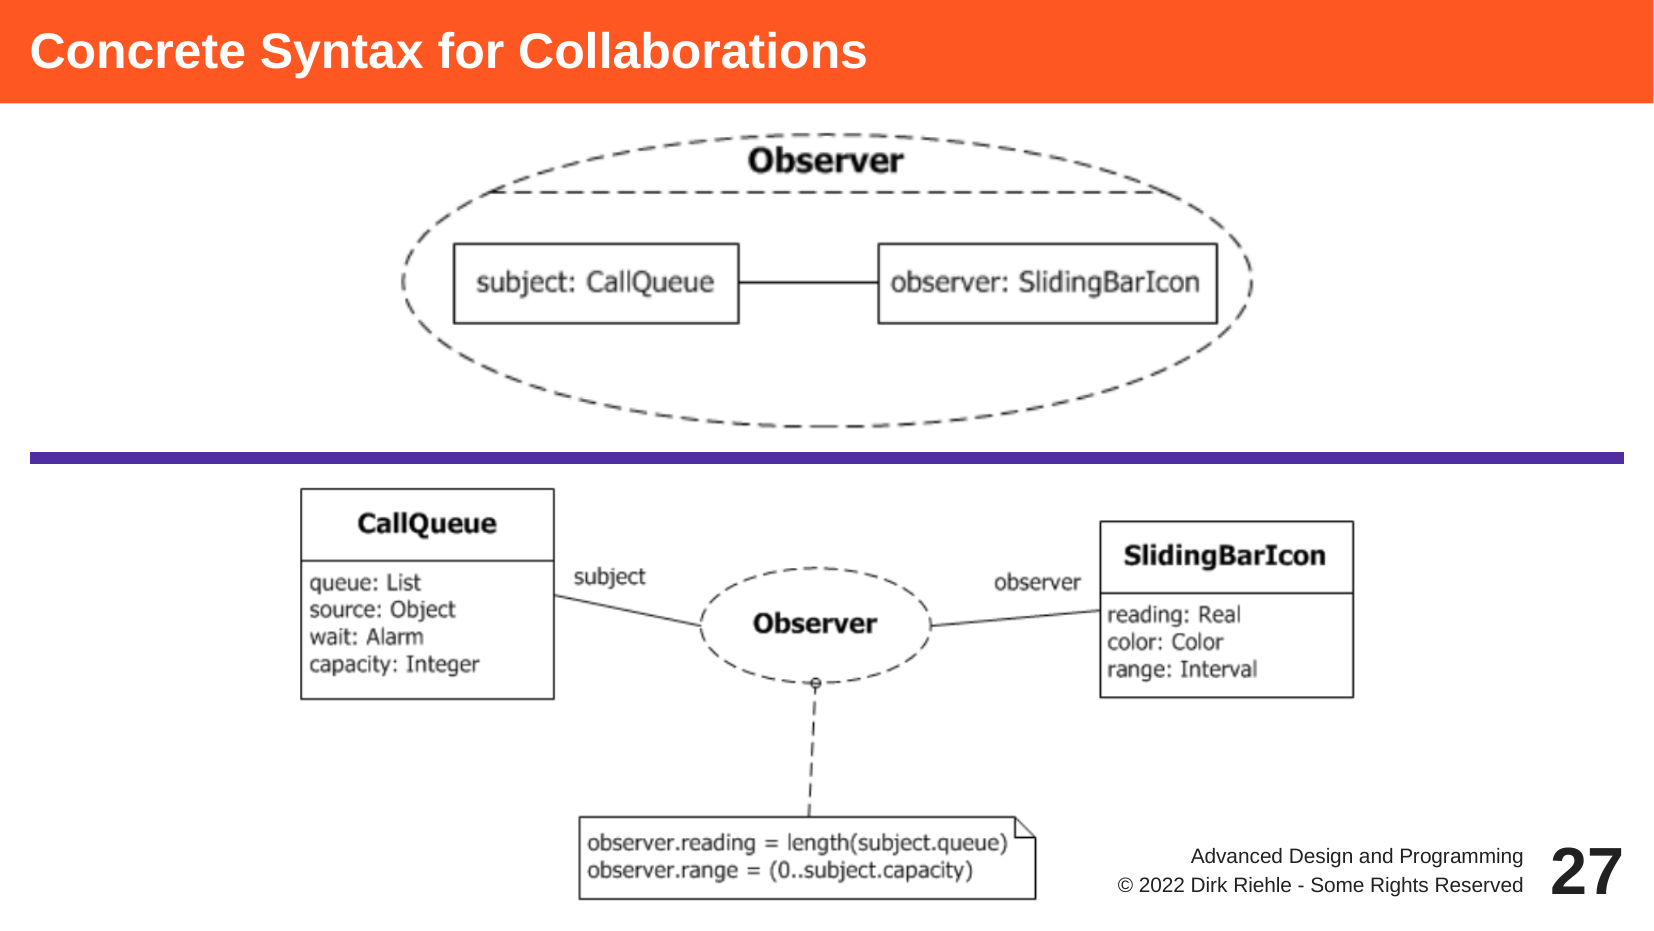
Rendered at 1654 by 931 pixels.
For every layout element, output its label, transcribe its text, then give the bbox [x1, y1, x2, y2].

picture [400, 132, 1254, 429]
picture [300, 487, 1355, 901]
title Concrete Syntax for Collaborations [0, 0, 1654, 104]
